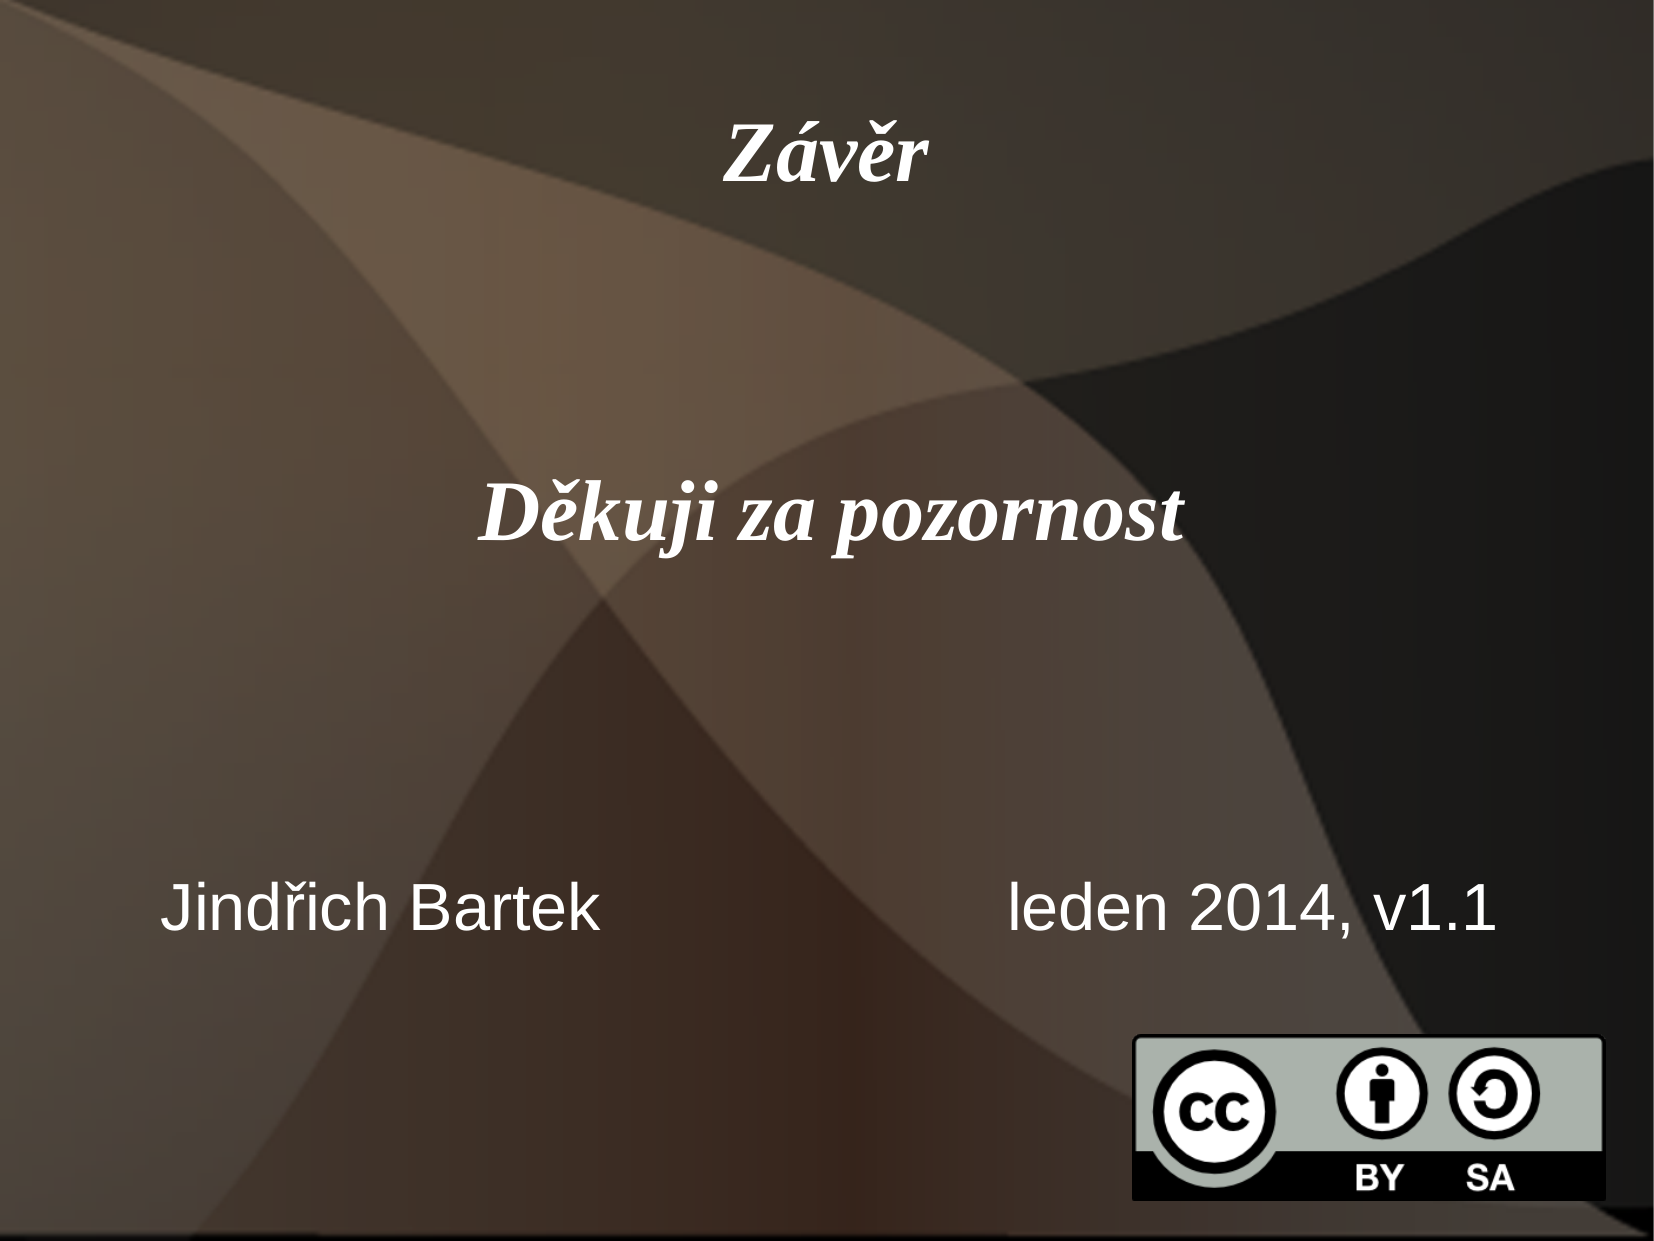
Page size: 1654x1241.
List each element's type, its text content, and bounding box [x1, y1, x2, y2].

text_box Jindřich Bartek leden 2014, v1.1 [86, 870, 1576, 1020]
title Závěr [82, 49, 1571, 257]
title Děkuji za pozornost [86, 407, 1576, 616]
picture [0, 0, 1654, 1241]
